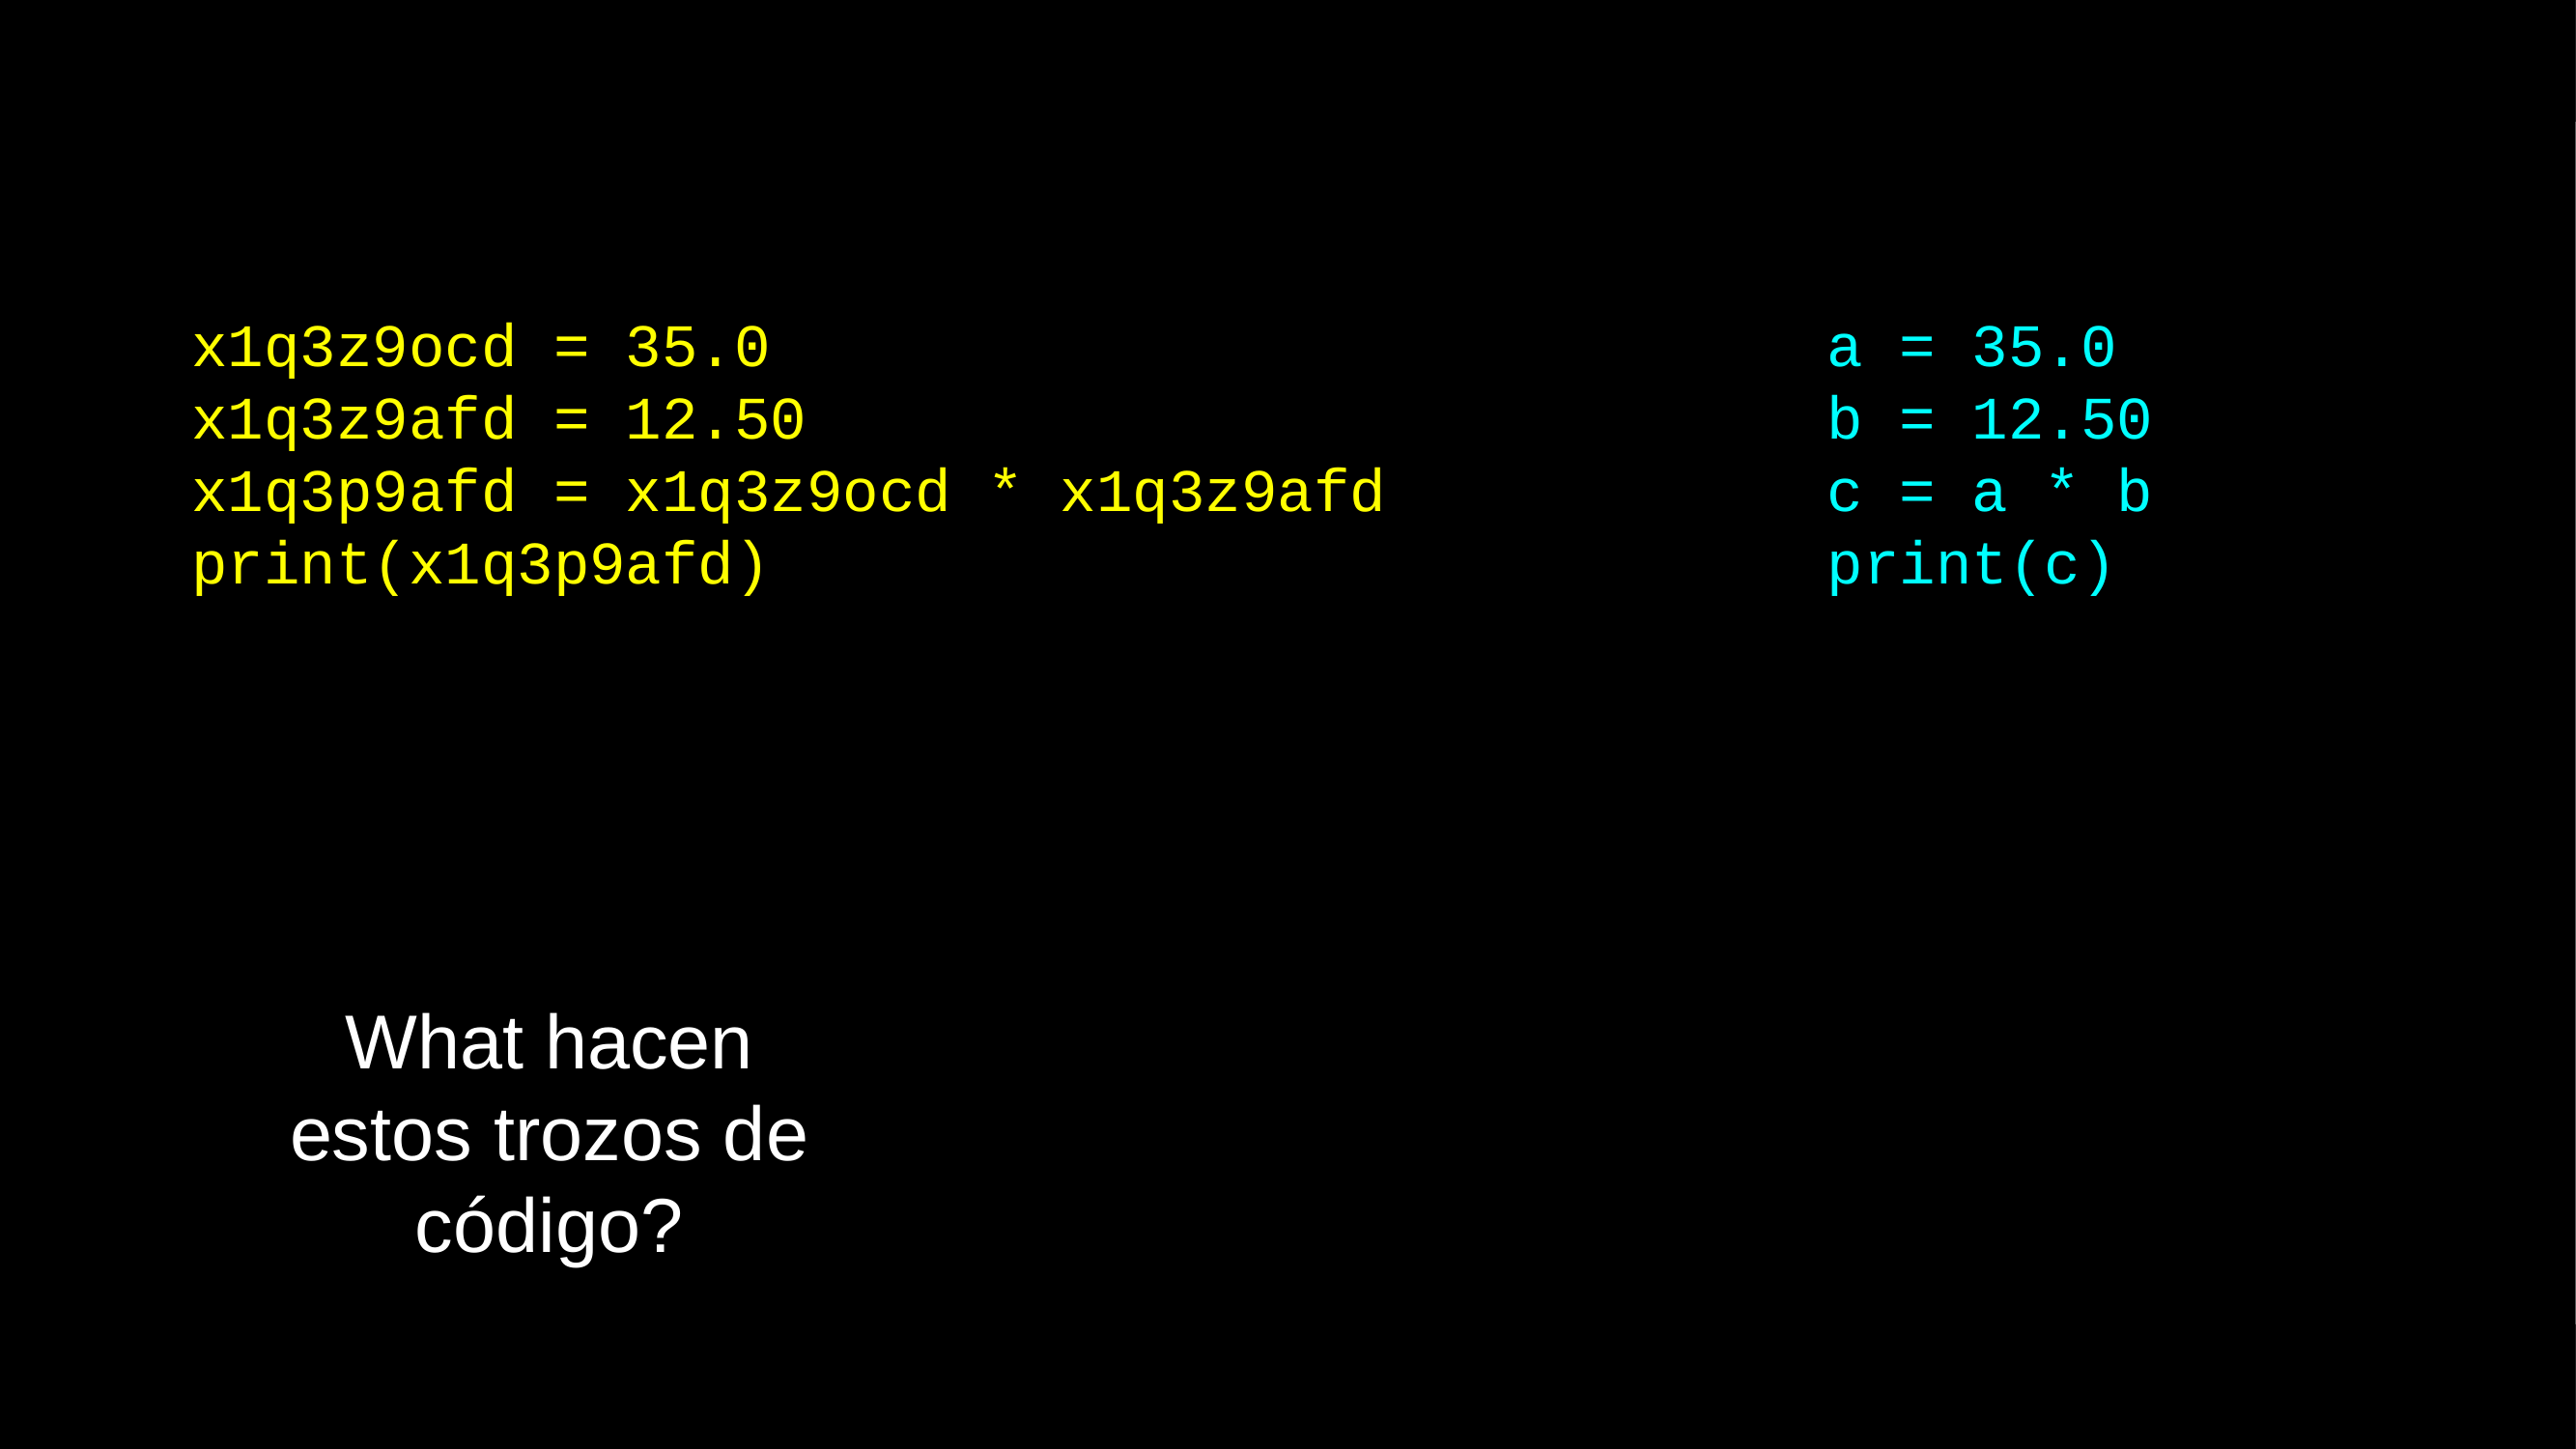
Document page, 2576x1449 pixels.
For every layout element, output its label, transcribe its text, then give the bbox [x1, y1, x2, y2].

text_box a = 35.0 b = 12.50 c = a * b print(c) [1826, 266, 2162, 637]
text_box What hacen estos trozos de código? [243, 959, 856, 1301]
text_box x1q3z9ocd = 35.0 x1q3z9afd = 12.50 x1q3p9afd = x1q3z9ocd * x1q3z9afd print(x1q3p9afd) [191, 266, 1514, 637]
